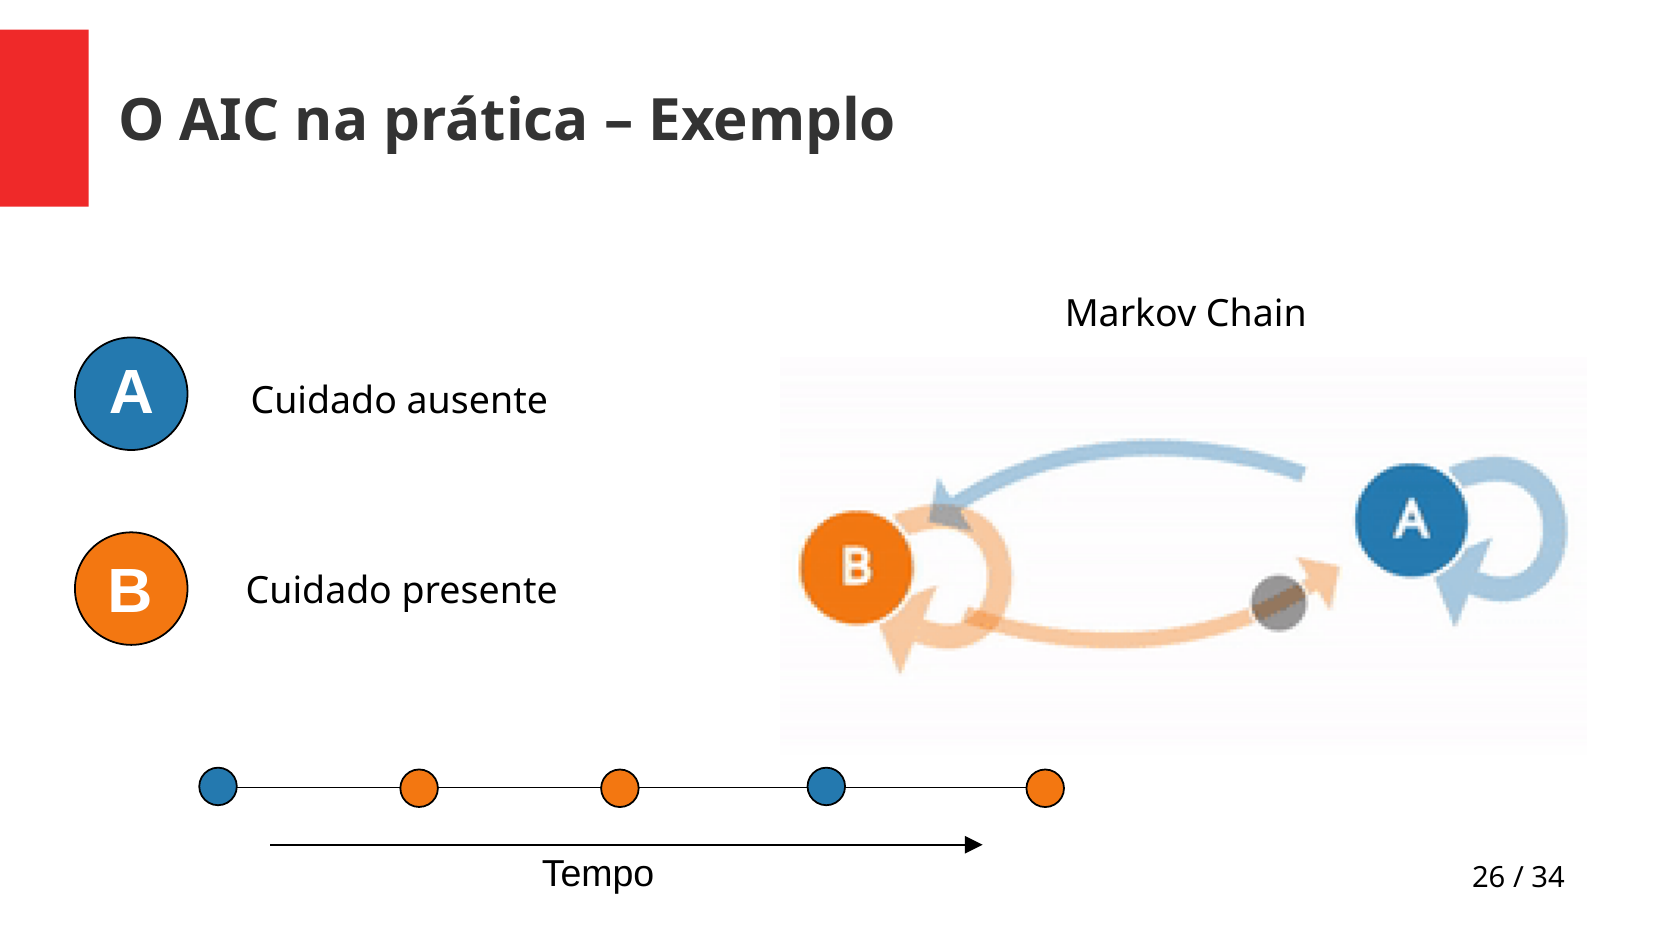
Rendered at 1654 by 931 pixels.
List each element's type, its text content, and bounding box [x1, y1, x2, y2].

text_box [400, 769, 438, 807]
text_box [1026, 769, 1064, 808]
text_box Cuidado ausente [235, 365, 583, 425]
text_box Tempo [527, 844, 670, 902]
picture [780, 357, 1587, 755]
text_box B [92, 548, 168, 634]
text_box [807, 767, 846, 806]
text_box [601, 769, 639, 808]
text_box [199, 767, 237, 806]
text_box [98, 634, 165, 645]
text_box A [93, 349, 169, 435]
title O AIC na prática – Exemplo [118, 29, 1595, 207]
text_box [97, 337, 166, 349]
text_box Markov Chain [1050, 279, 1336, 338]
text_box [74, 532, 188, 632]
text_box [74, 352, 188, 451]
text_box Cuidado presente [230, 556, 592, 615]
